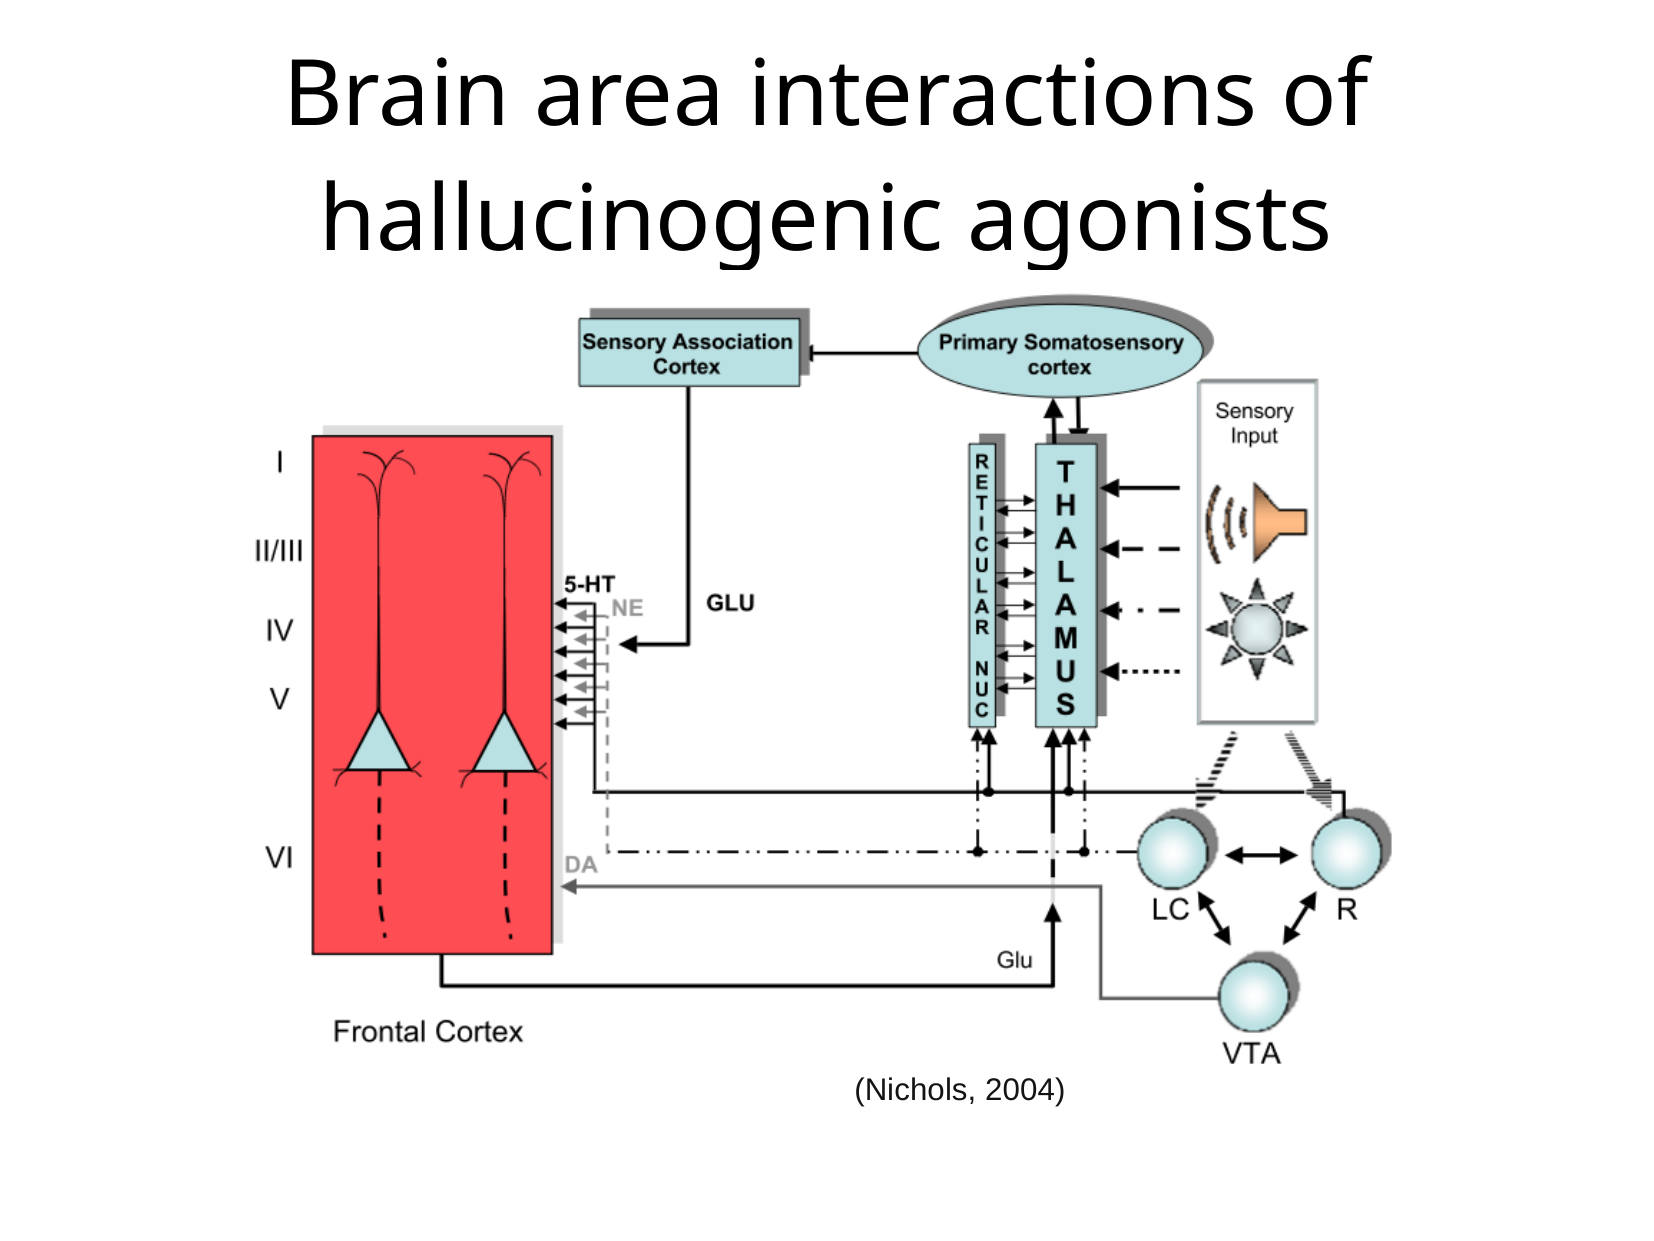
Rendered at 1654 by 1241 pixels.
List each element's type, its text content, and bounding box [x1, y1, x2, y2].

text_box (Nichols, 2004) [839, 1065, 1290, 1112]
picture [180, 270, 1462, 470]
picture [180, 790, 1462, 1096]
title Brain area interactions of hallucinogenic agonists [82, 49, 1571, 257]
text_box [1, 470, 1653, 790]
